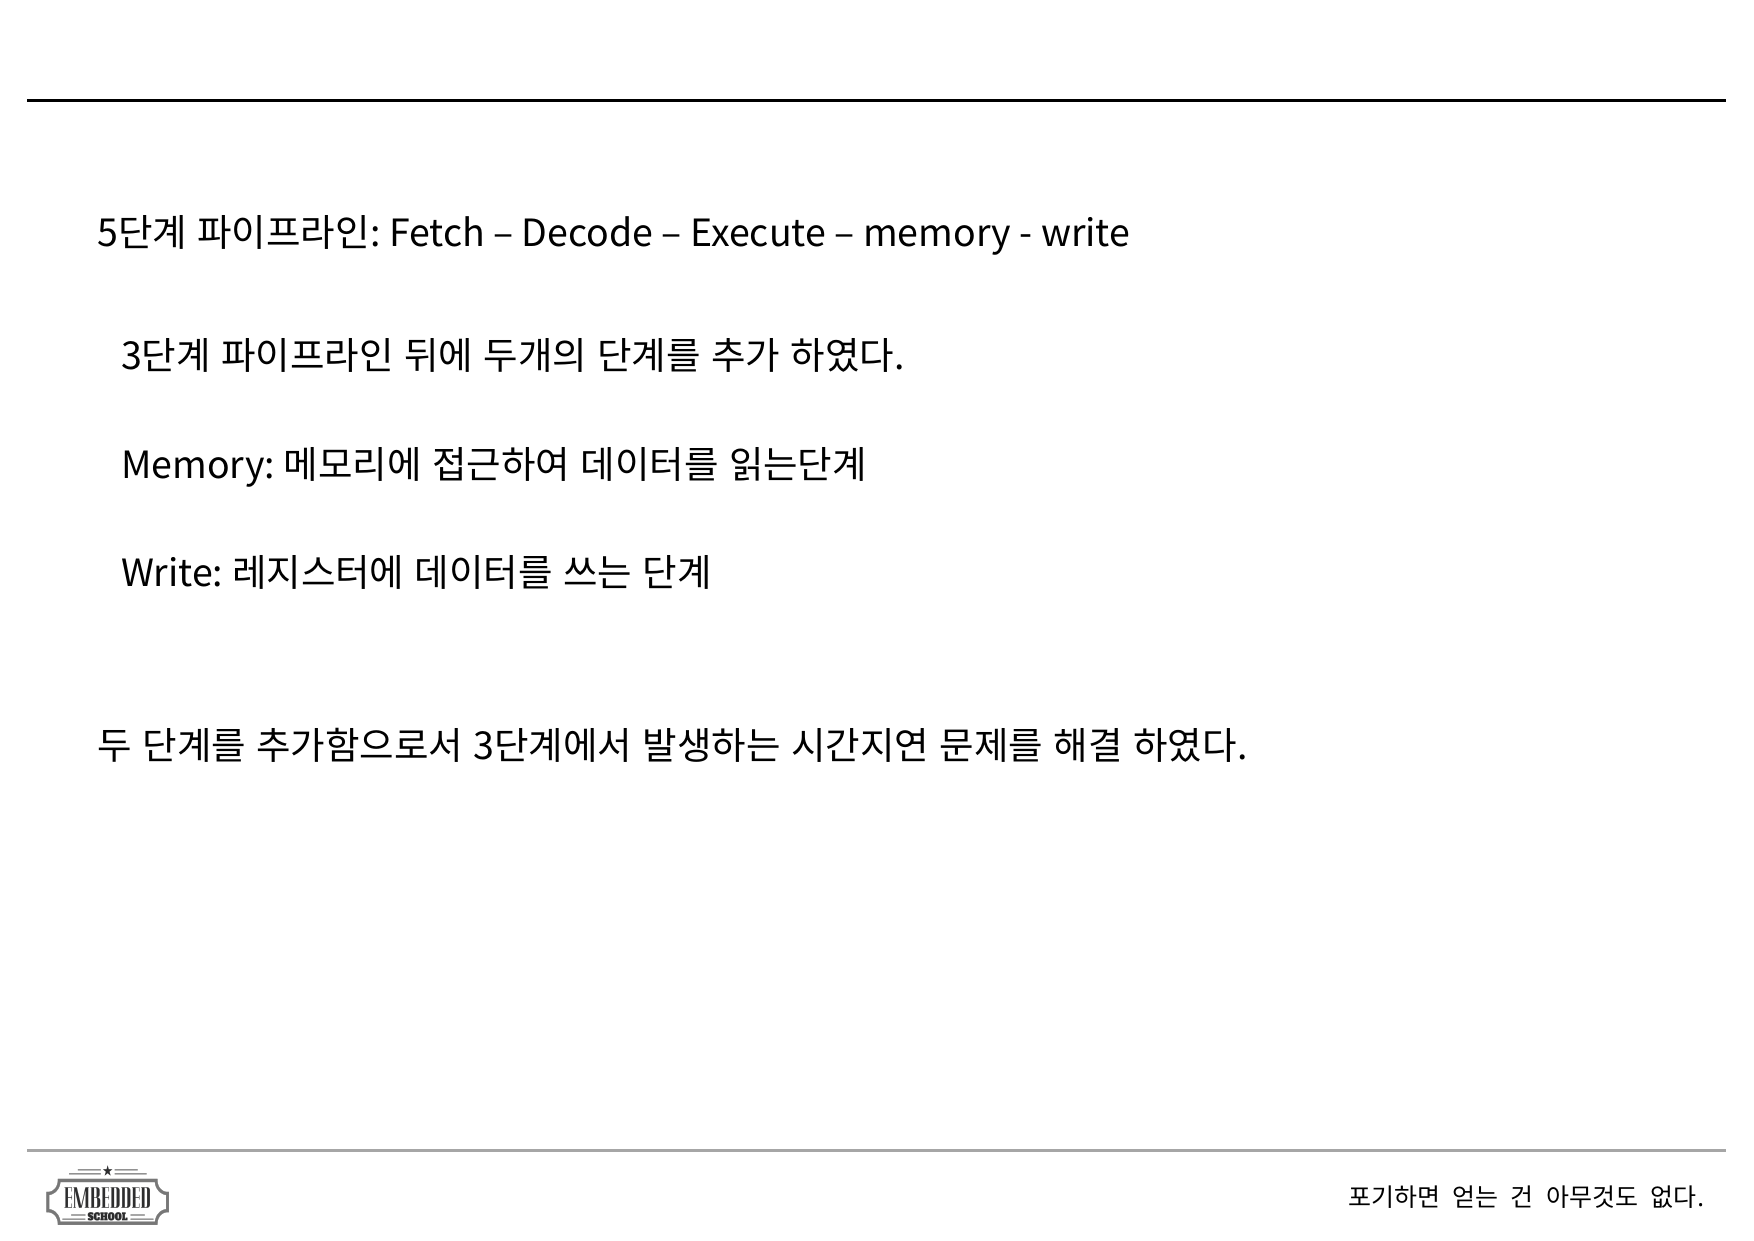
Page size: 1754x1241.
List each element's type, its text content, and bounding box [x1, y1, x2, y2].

text_box 3단계 파이프라인 뒤에 두개의 단계를 추가 하였다. Memory: 메모리에 접근하여 데이터를 읽는단계 Write: 레지스터에 데이터를 쓰는 단계 [106, 318, 1560, 662]
picture [27, 1164, 188, 1231]
text_box 두 단계를 추가함으로서 3단계에서 발생하는 시간지연 문제를 해결 하였다. [82, 708, 1583, 833]
text_box 5단계 파이프라인: Fetch – Decode – Execute – memory - write [82, 195, 1276, 319]
